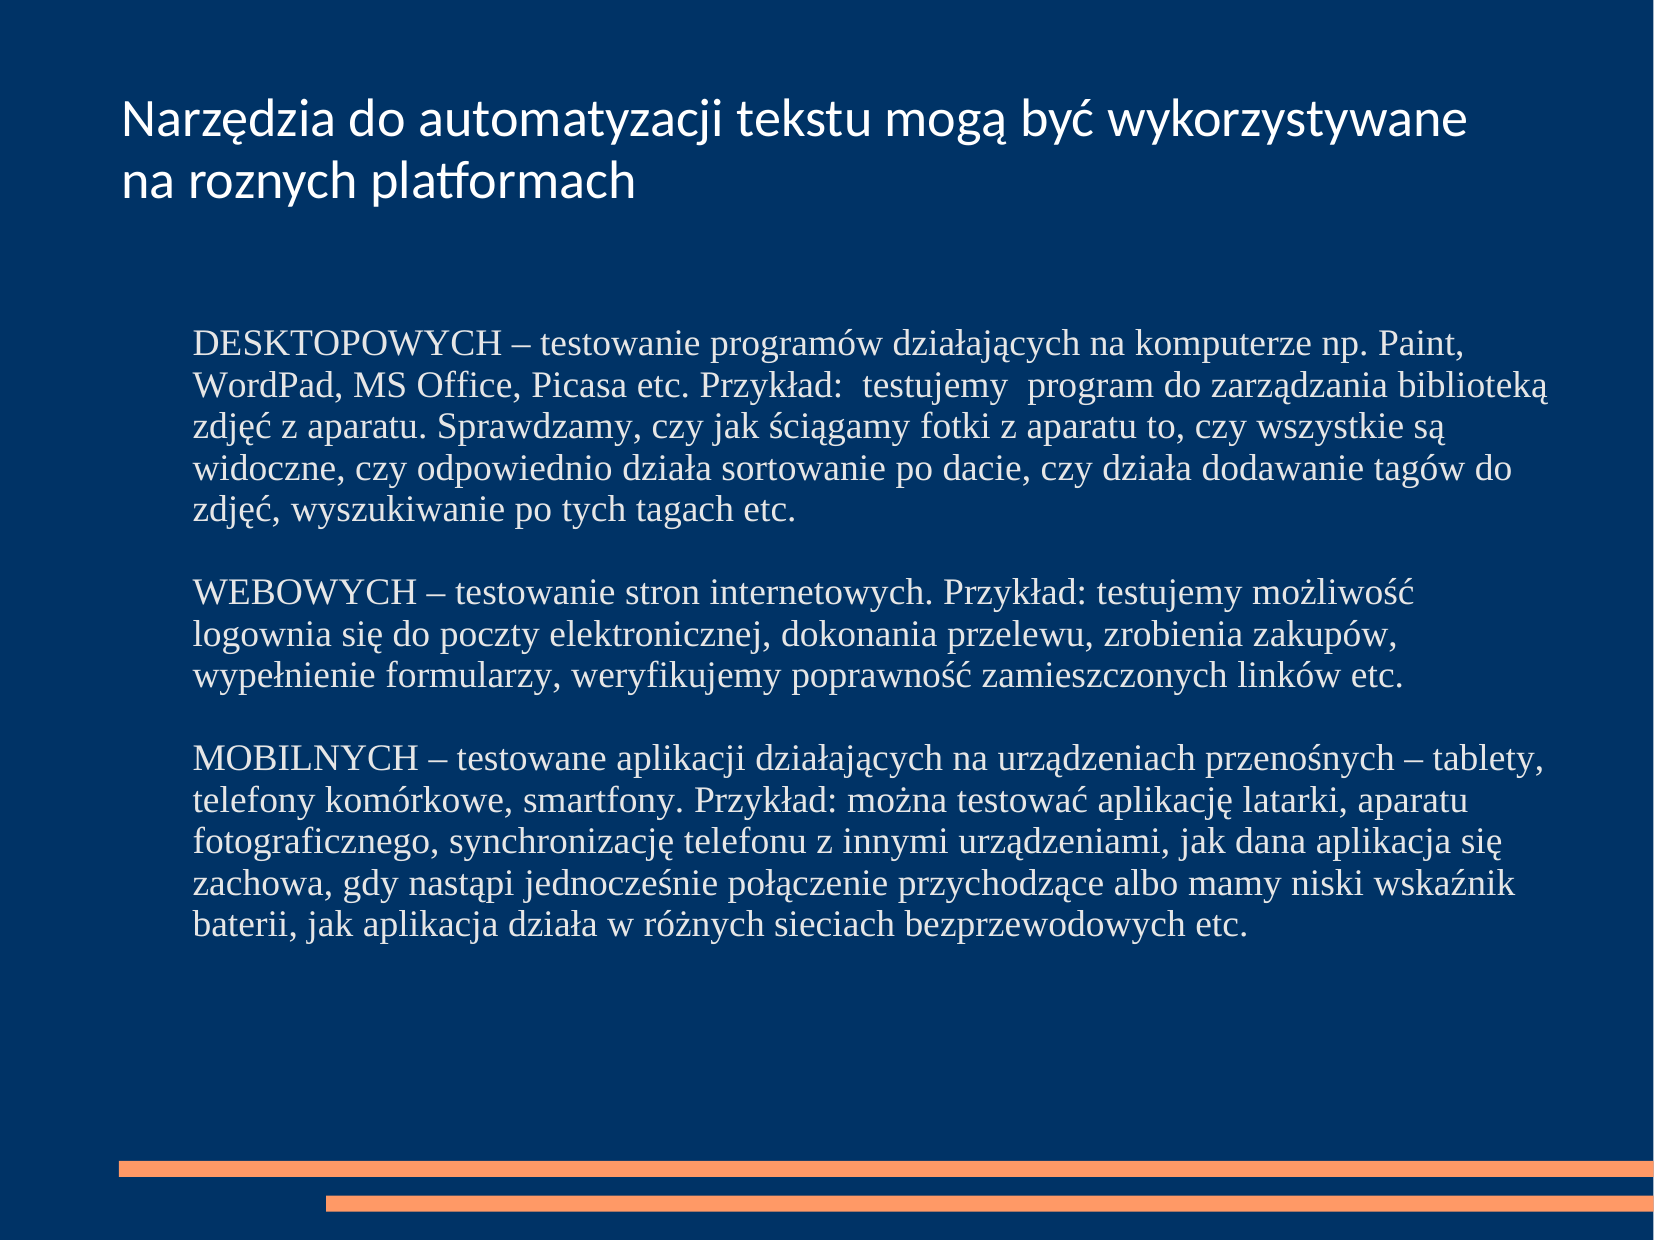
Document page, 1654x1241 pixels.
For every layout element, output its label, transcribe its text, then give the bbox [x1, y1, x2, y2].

title Narzędzia do automatyzacji tekstu mogą być wykorzystywane na roznych platformach [121, 46, 1534, 254]
list DESKTOPOWYCH – testowanie programów działających na komputerze np. Paint, WordPad, MS Office, Picasa etc. Przykład: testujemy program do zarządzania biblioteką zdjęć z aparatu. Sprawdzamy, czy jak ściągamy fotki z aparatu to, czy wszystkie są widoczne, czy odpowiednio działa sortowanie po dacie, czy działa dodawanie tagów do zdjęć, wyszukiwanie po tych tagach etc. WEBOWYCH – testowanie stron internetowych. Przykład: testujemy możliwość logownia się do poczty elektronicznej, dokonania przelewu, zrobienia zakupów, wypełnienie formularzy, weryfikujemy poprawność zamieszczonych linków etc. MOBILNYCH – testowane aplikacji działających na urządzeniach przenośnych – tablety, telefony komórkowe, smartfony. Przykład: można testować aplikację latarki, aparatu fotograficznego, synchronizację telefonu z innymi urządzeniami, jak dana aplikacja się zachowa, gdy nastąpi jednocześnie połączenie przychodzące albo mamy niski wskaźnik baterii, jak aplikacja działa w różnych sieciach bezprzewodowych etc. [121, 322, 1561, 1132]
